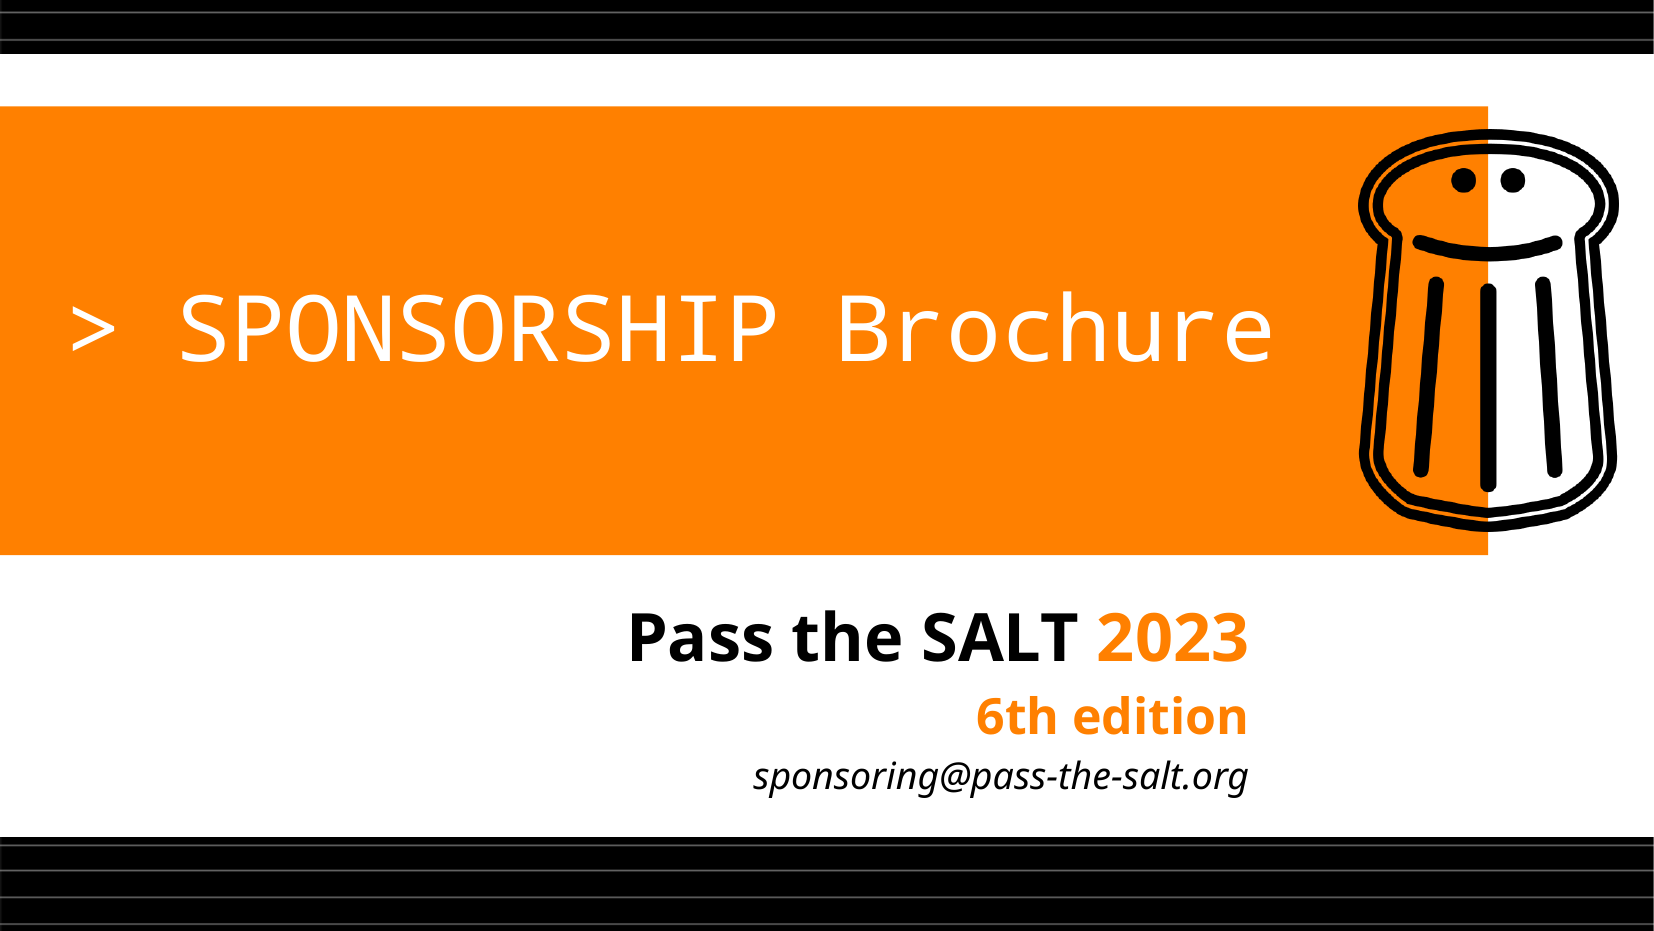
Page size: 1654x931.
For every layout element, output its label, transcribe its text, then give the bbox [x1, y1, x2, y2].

picture [1358, 129, 1619, 532]
picture [0, 837, 1654, 931]
title > SPONSORSHIP Brochure [0, 106, 1489, 556]
picture [0, 0, 1654, 54]
subtitle Pass the SALT 2023 6th edition sponsoring@pass-the-salt.org [625, 590, 1489, 824]
